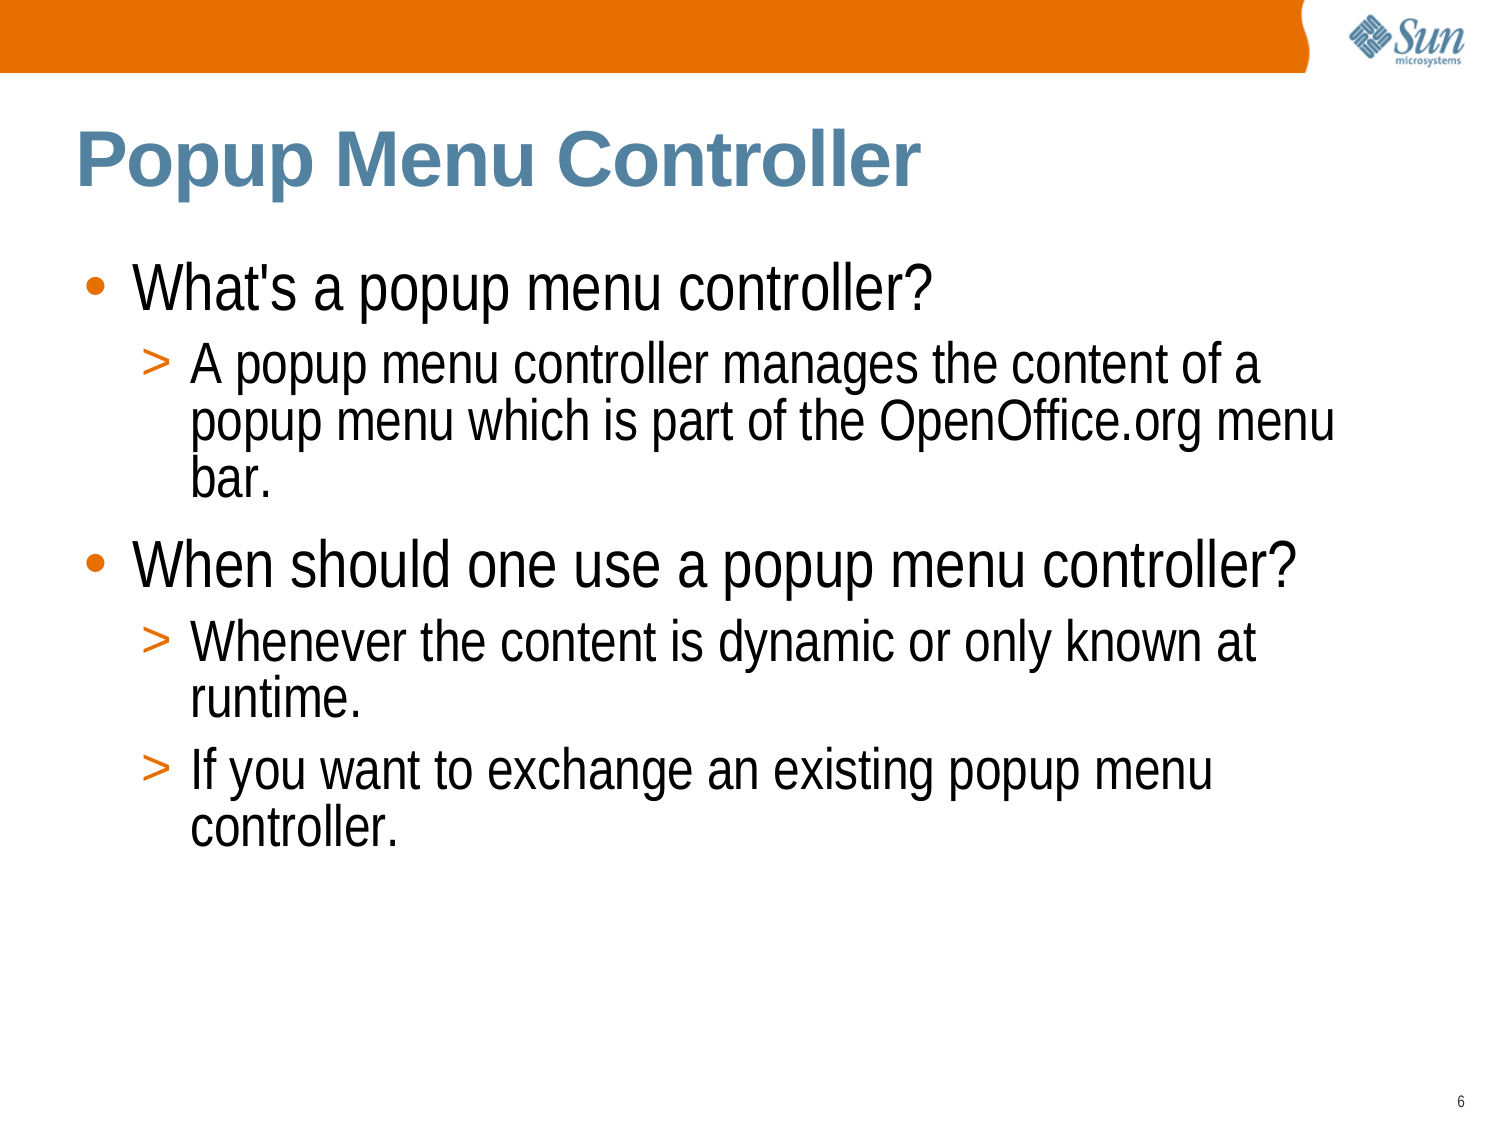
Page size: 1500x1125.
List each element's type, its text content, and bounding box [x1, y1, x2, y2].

list What's a popup menu controller? A popup menu controller manages the content of a popup menu which is part of the OpenOffice.org menu bar. When should one use a popup menu controller? Whenever the content is dynamic or only known at runtime. If you want to exchange an existing popup menu controller. [64, 258, 1401, 1062]
picture [0, 0, 1500, 73]
title Popup Menu Controller [75, 123, 1437, 227]
